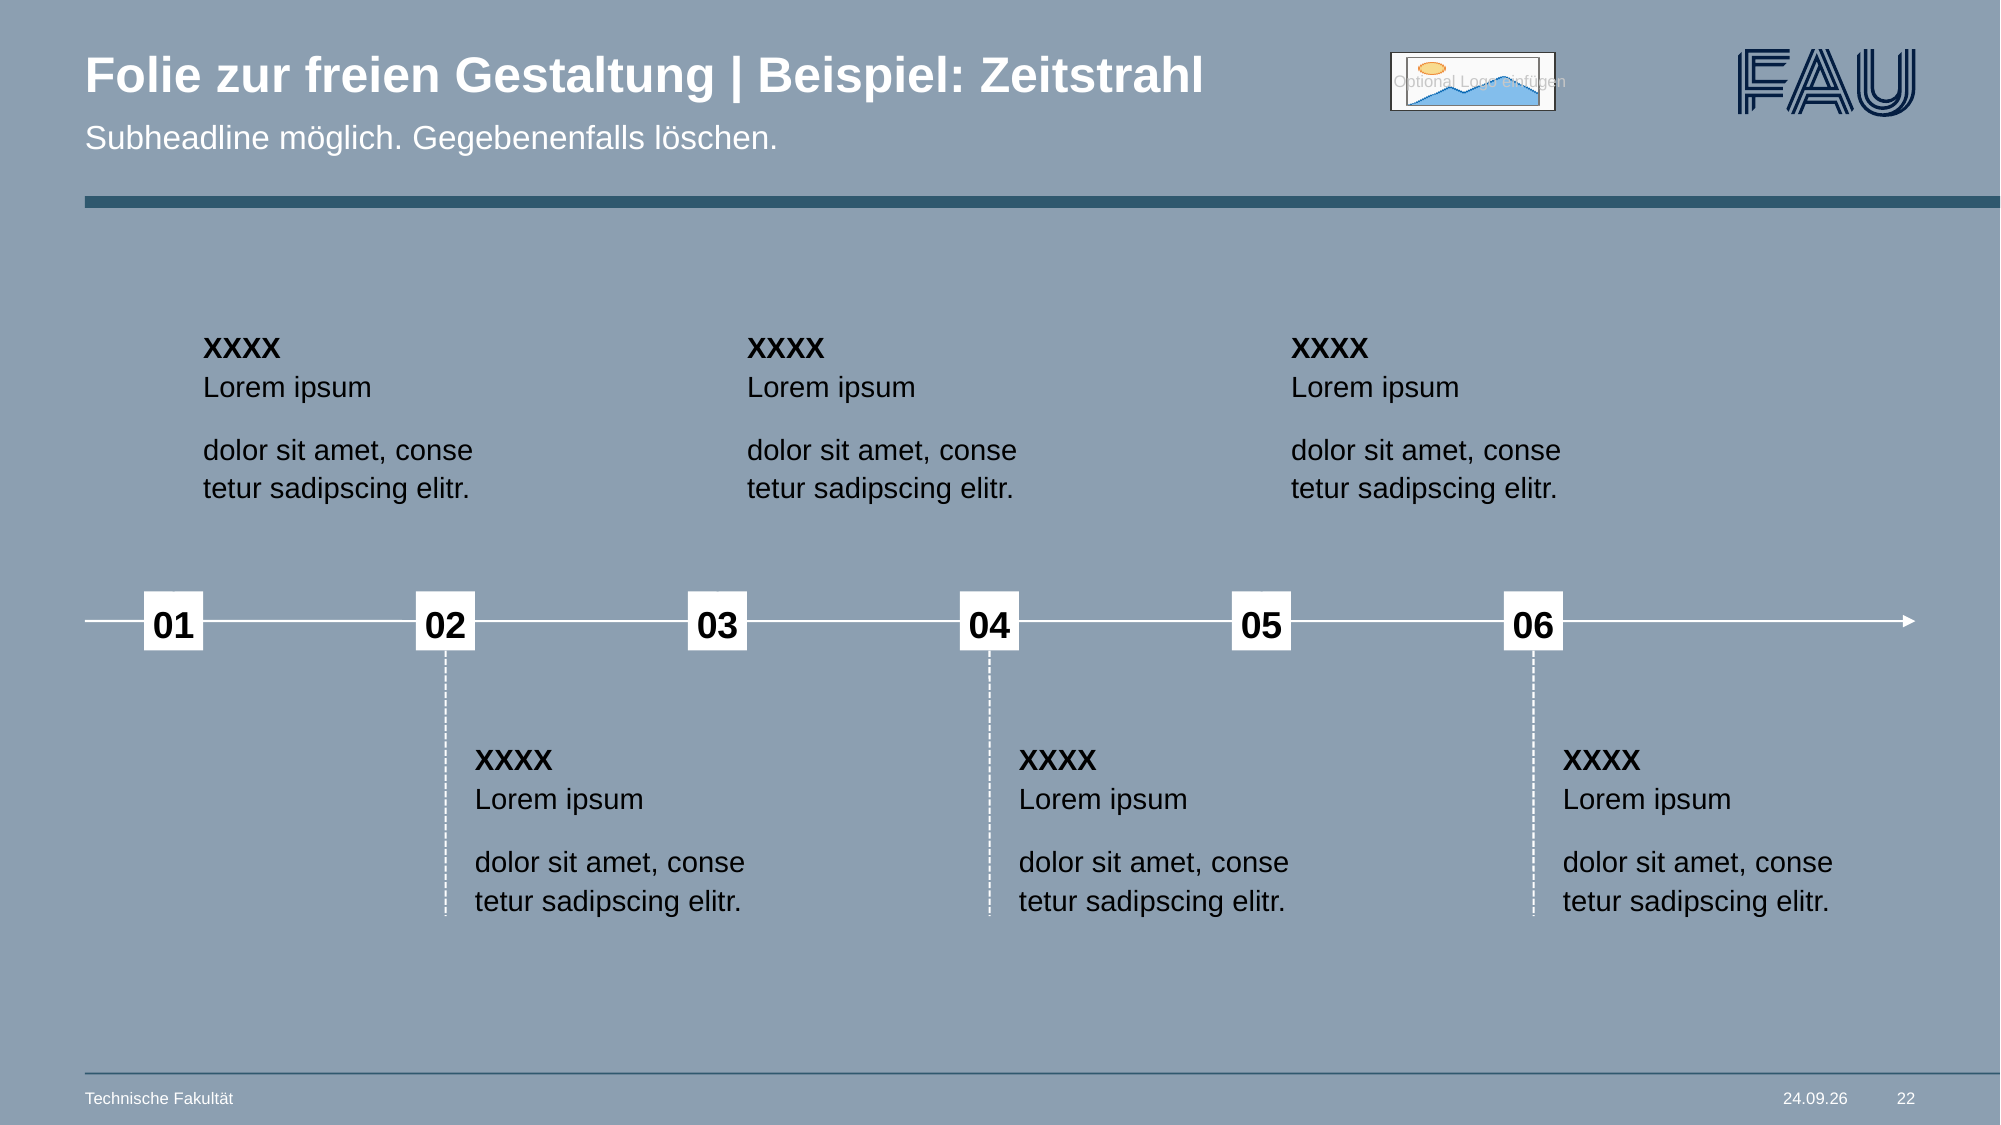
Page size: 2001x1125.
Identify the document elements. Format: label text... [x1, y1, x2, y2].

picture [1384, 49, 1562, 113]
title Folie zur freien Gestaltung | Beispiel: Zeitstrahl [85, 49, 1208, 104]
text_box XXXX Lorem ipsum dolor sit amet, conse tetur sadipscing elitr. [747, 326, 1040, 504]
text_box XXXX Lorem ipsum dolor sit amet, conse tetur sadipscing elitr. [1018, 738, 1312, 916]
text_box XXXX Lorem ipsum dolor sit amet, conse tetur sadipscing elitr. [203, 326, 496, 504]
list Subheadline möglich. Gegebenenfalls löschen. [85, 112, 1208, 154]
text_box XXXX Lorem ipsum dolor sit amet, conse tetur sadipscing elitr. [1562, 738, 1856, 916]
text_box 02 [415, 591, 475, 651]
slide_number <Foliennummer> [1896, 1088, 1916, 1109]
text_box 04 [959, 591, 1019, 651]
text_box 01 [144, 591, 204, 651]
text_box 05 [1231, 591, 1291, 651]
footer Technische Fakultät [85, 1088, 983, 1109]
slide_number 20.07.22 [1750, 1088, 1849, 1109]
text_box 03 [687, 591, 747, 651]
text_box 06 [1503, 591, 1563, 651]
text_box XXXX Lorem ipsum dolor sit amet, conse tetur sadipscing elitr. [1291, 326, 1584, 504]
text_box XXXX Lorem ipsum dolor sit amet, conse tetur sadipscing elitr. [475, 738, 768, 916]
